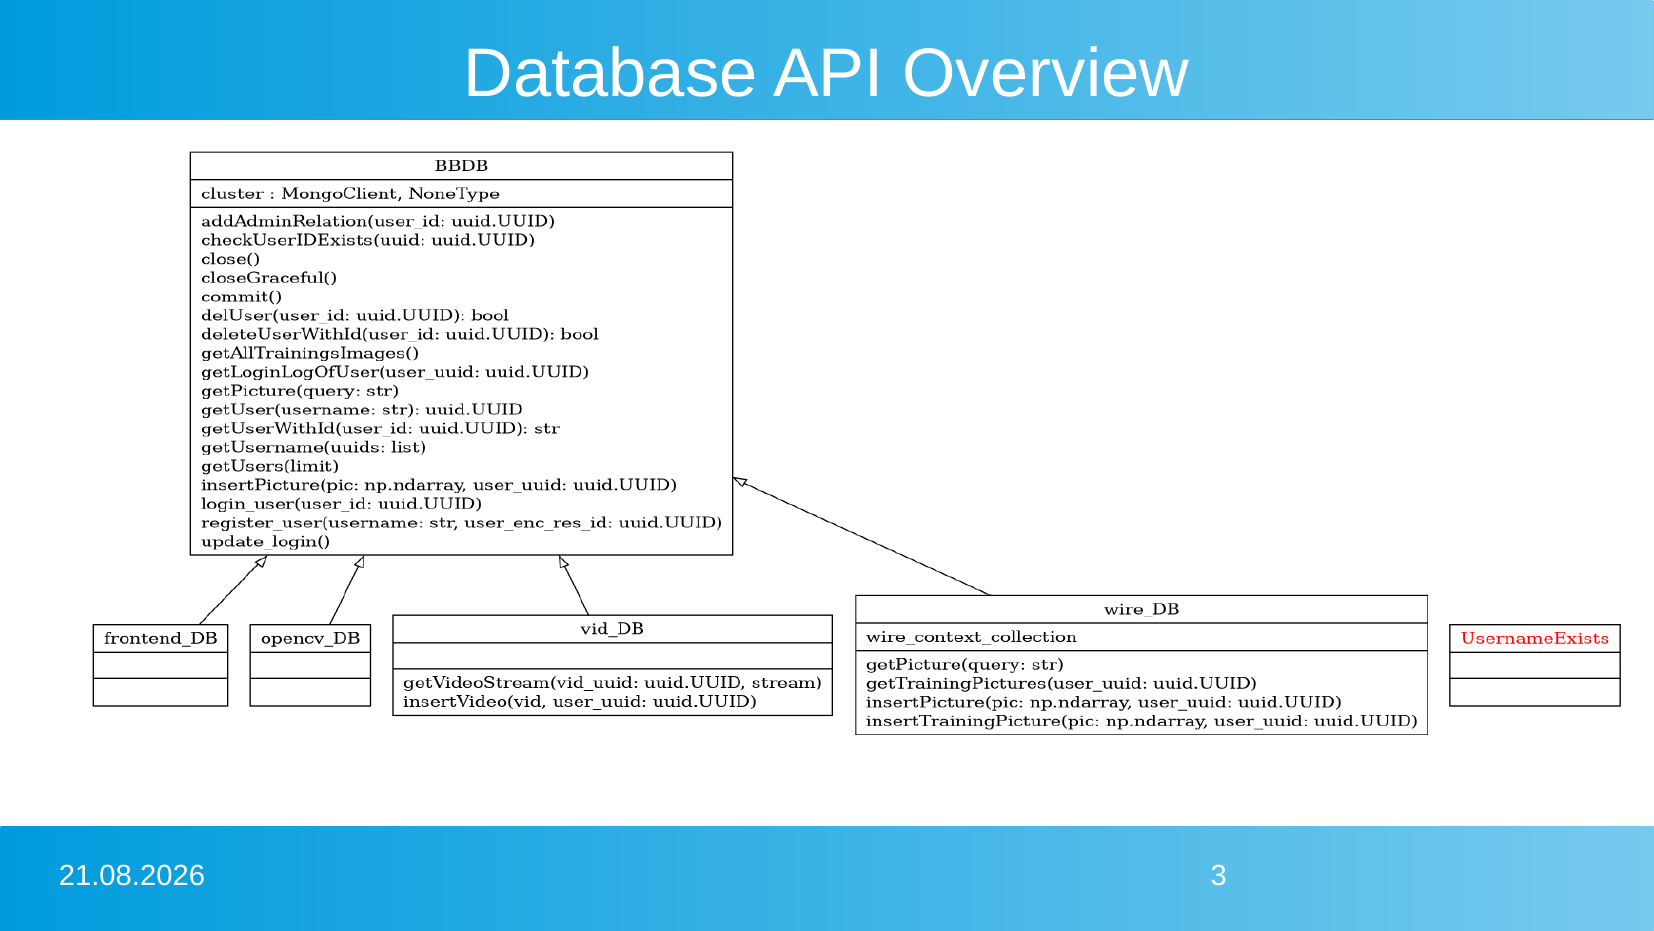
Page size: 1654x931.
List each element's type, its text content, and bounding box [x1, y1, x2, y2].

text_box 12.06.2023 [59, 856, 443, 916]
title Database API Overview [59, 27, 1595, 111]
text_box <number> [1210, 856, 1595, 916]
picture [88, 147, 1625, 739]
